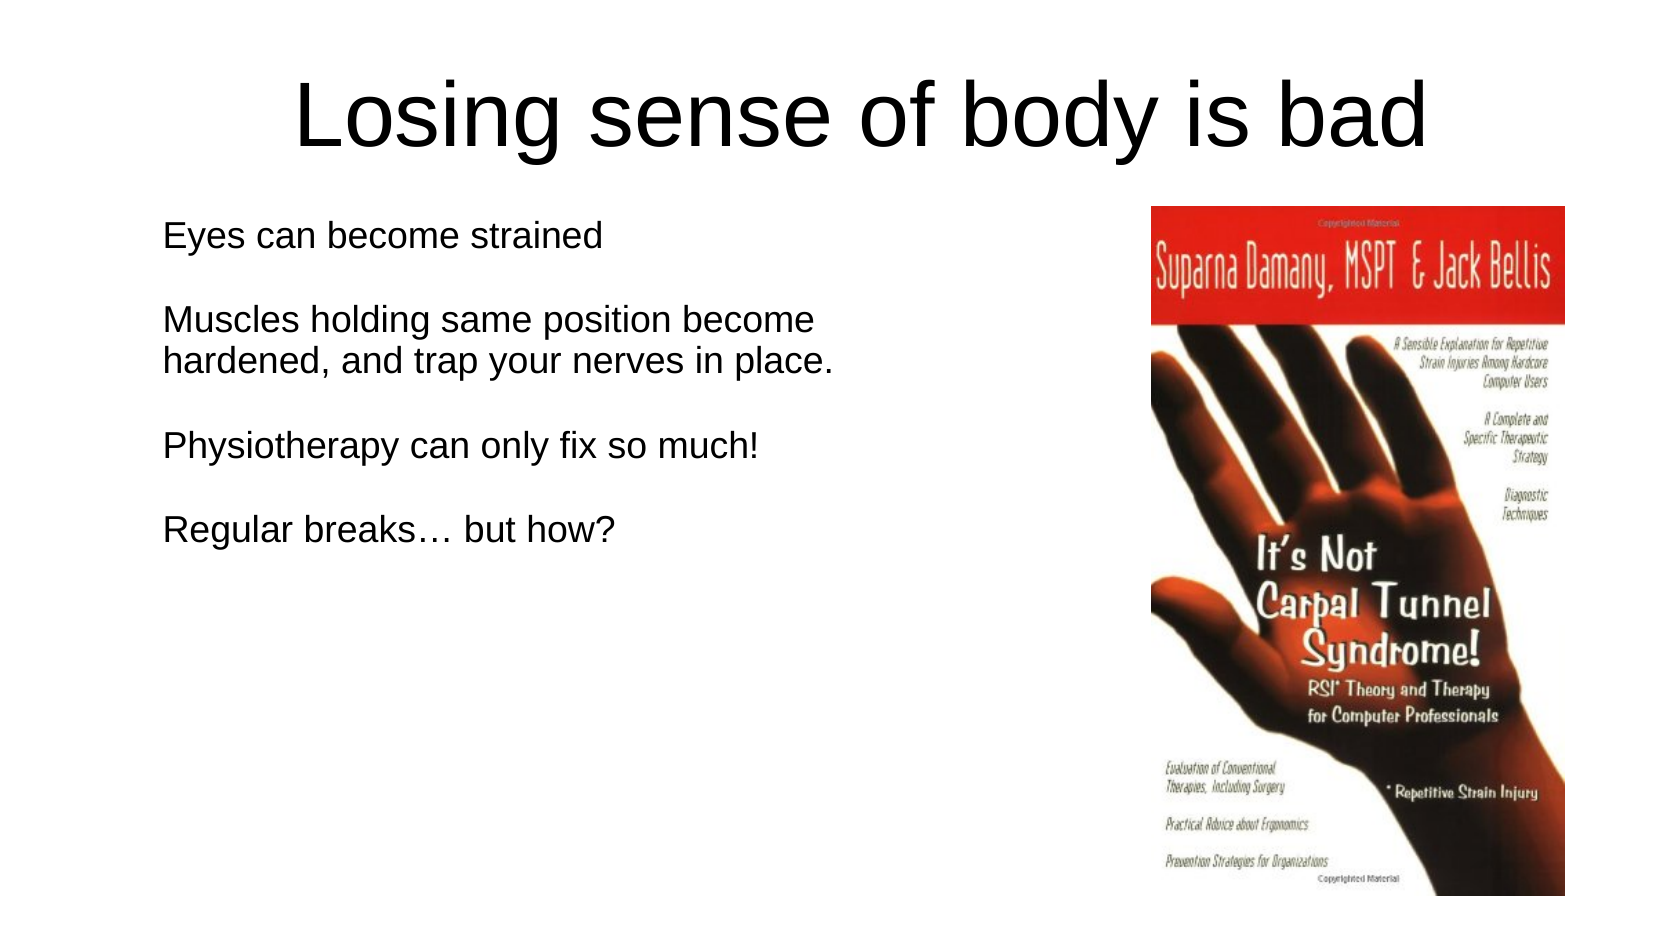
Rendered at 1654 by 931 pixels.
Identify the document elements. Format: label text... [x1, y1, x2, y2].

title Losing sense of body is bad [82, 37, 1571, 193]
text_box Eyes can become strained Muscles holding same position become hardened, and trap your nerves in place. Physiotherapy can only fix so much! Regular breaks… but how? [147, 206, 916, 558]
picture [1151, 206, 1565, 896]
